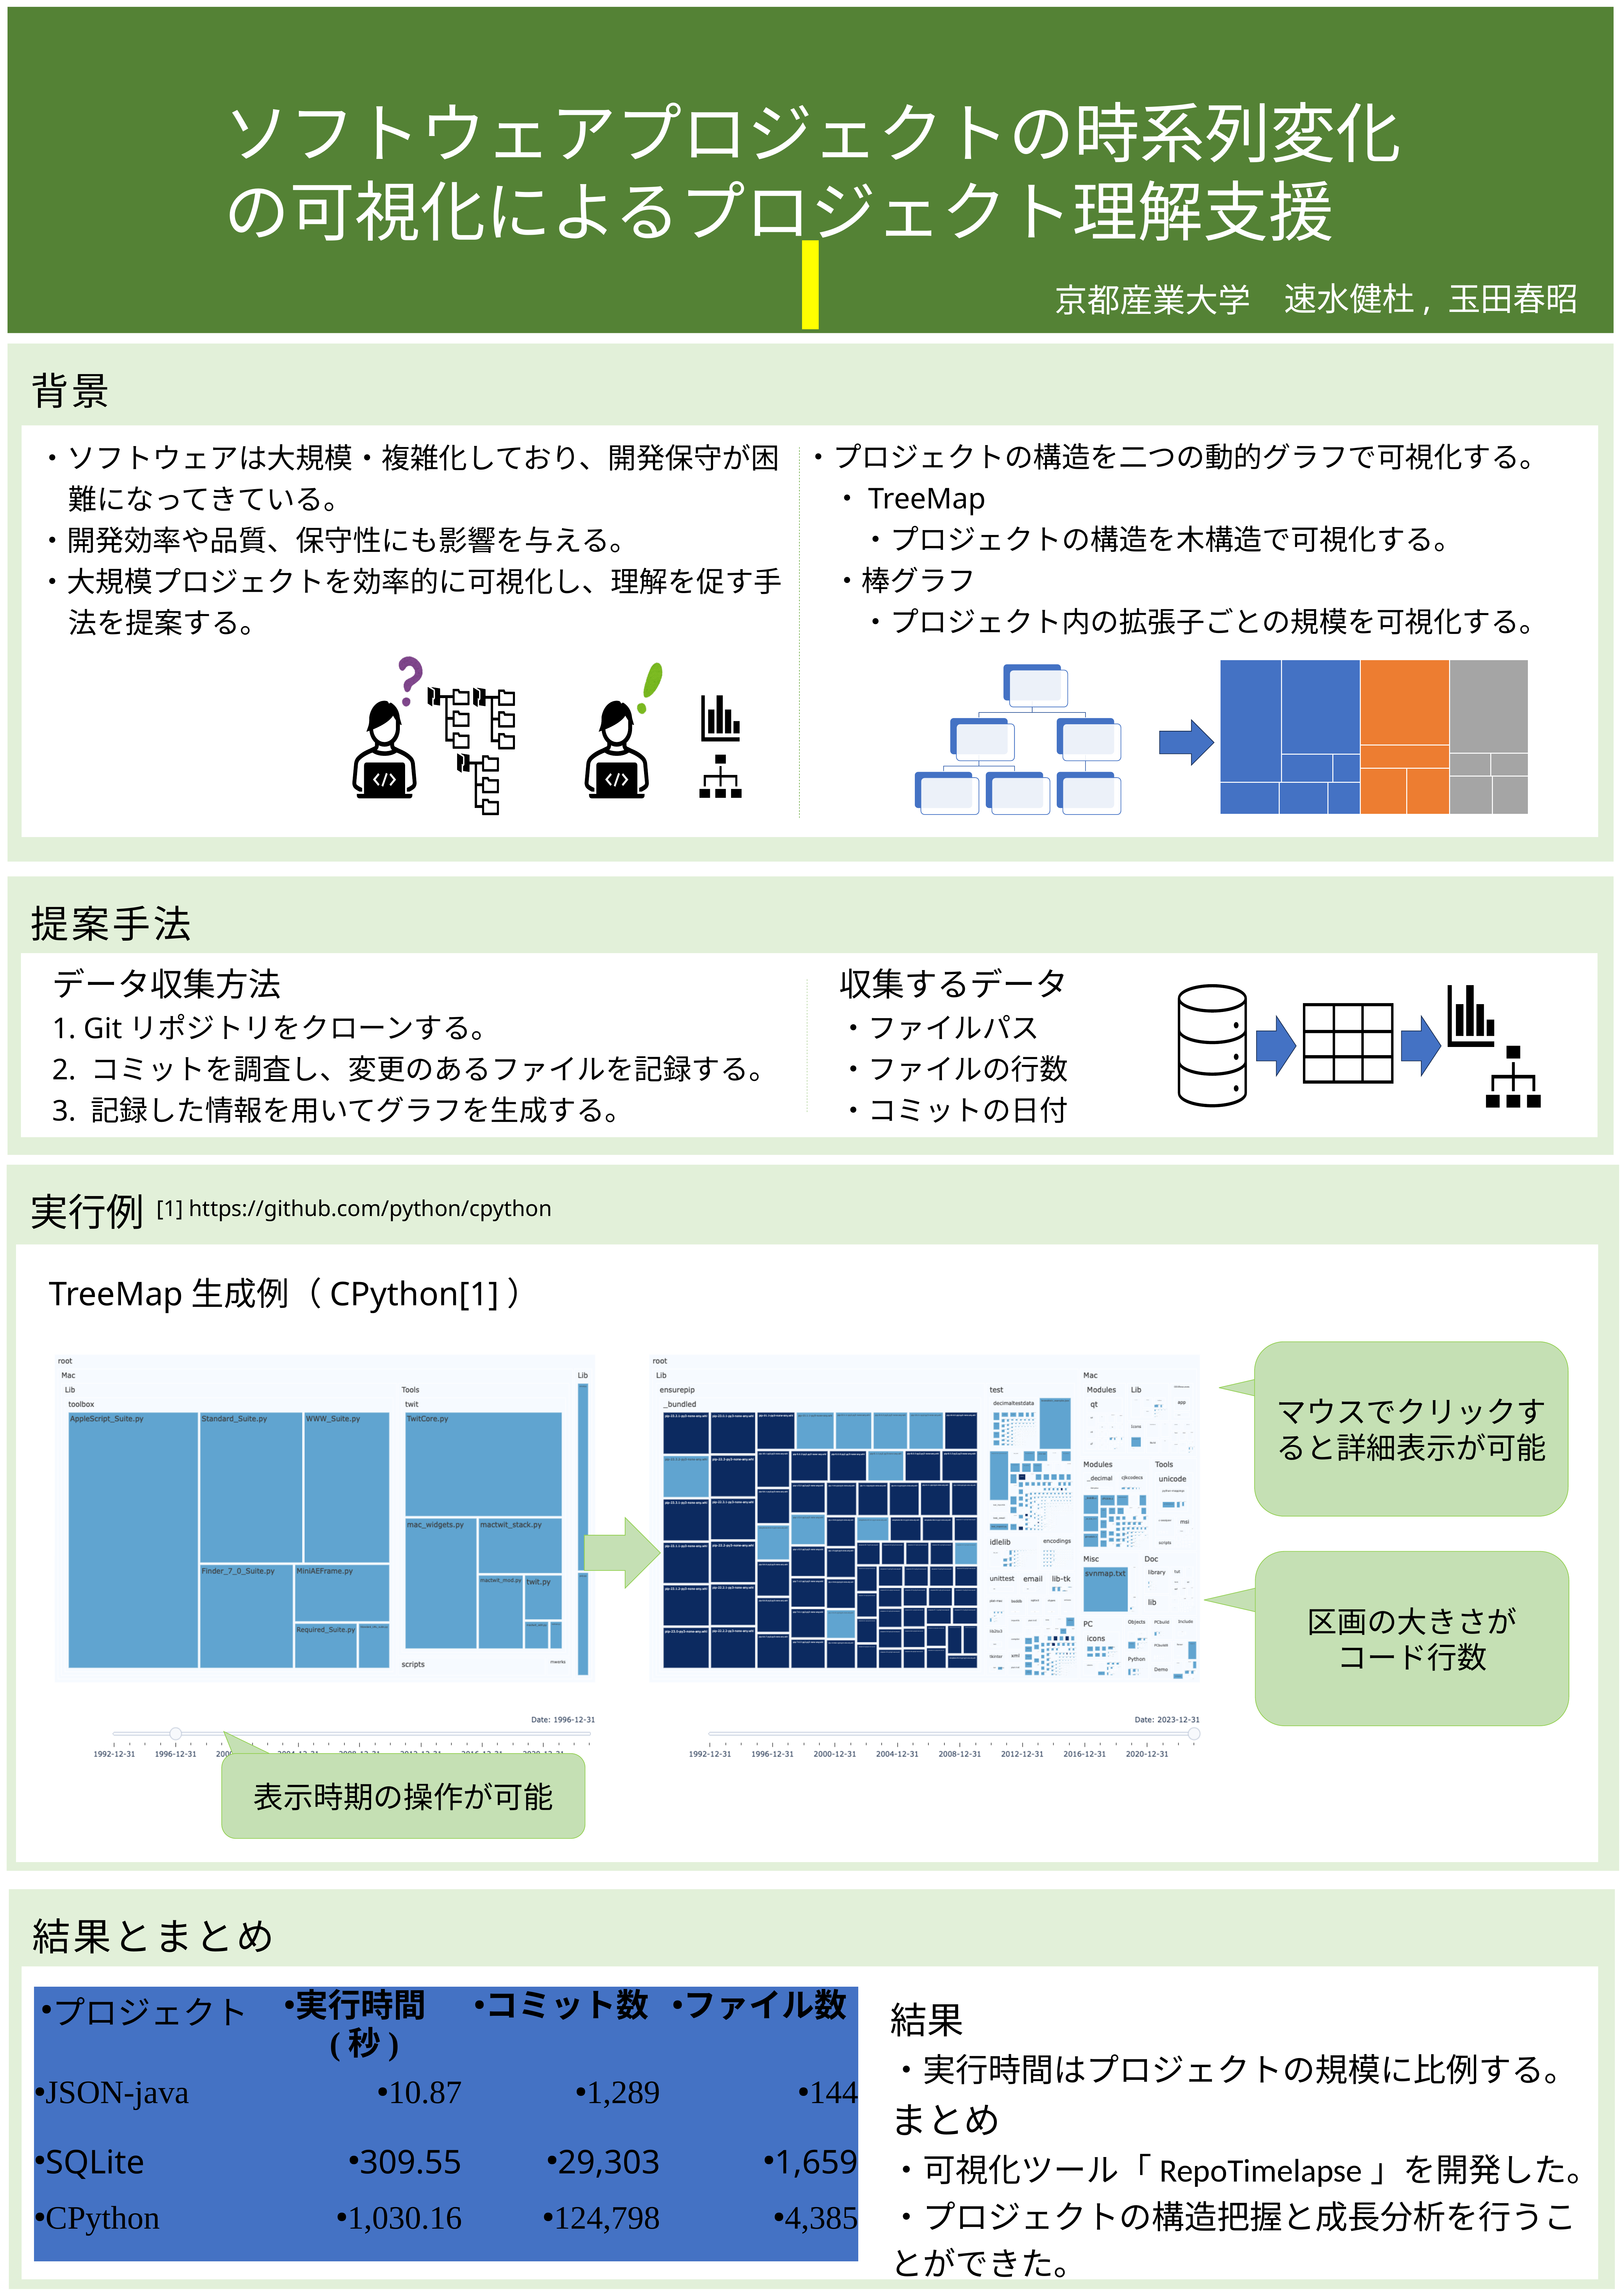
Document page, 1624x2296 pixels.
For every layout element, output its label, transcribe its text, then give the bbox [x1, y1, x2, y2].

table_header プロジェクト [34, 1987, 255, 2074]
picture [1438, 972, 1547, 1121]
table_cell JSON-java [34, 2074, 255, 2138]
text_box 背景 [8, 343, 1614, 862]
picture [693, 685, 748, 807]
table_header コミット数 [462, 1987, 660, 2074]
text_box [16, 1244, 1598, 1862]
text_box 結果とまとめ [9, 1889, 1615, 2289]
text_box 速水健杜, 玉田春昭 [1279, 276, 1576, 320]
table_cell 4,385 [660, 2200, 858, 2261]
text_box 京都産業大学 [1050, 277, 1258, 322]
text_box マウスでクリックすると詳細表示が可能 [1255, 1342, 1568, 1516]
table_cell 10.87 [255, 2074, 462, 2138]
text_box 区画の大きさが コード行数 [1255, 1551, 1569, 1726]
text_box [22, 425, 1598, 837]
text_box [21, 953, 1598, 1137]
text_box [8, 7, 1614, 333]
picture [639, 1343, 1209, 1760]
table_cell 1,030.16 [255, 2200, 462, 2261]
table_cell 1,659 [660, 2138, 858, 2200]
table_header 実行時間(秒) [255, 1987, 462, 2074]
table_cell SQLite [34, 2138, 255, 2200]
picture [571, 659, 671, 801]
table_header ファイル数 [660, 1987, 858, 2074]
text_box 表示時期の操作が可能 [222, 1753, 585, 1839]
text_box ・ソフトウェアは大規模・複雑化しており、開発保守が困難になってきている。 ・開発効率や品質、保守性にも影響を与える。 ・大規模プロジェクトを効率的に可視化し、理解を促す手法を提案する。 [33, 430, 803, 642]
table_cell 124,798 [462, 2200, 660, 2261]
text_box [1] https://github.com/python/cpython [151, 1187, 782, 1222]
text_box 実行例 [7, 1165, 1619, 1871]
picture [1157, 968, 1270, 1121]
text_box TreeMap生成例（CPython[1]） [44, 1262, 799, 1313]
text_box ・プロジェクトの構造を二つの動的グラフで可視化する。 ・TreeMap ・プロジェクトの構造を木構造で可視化する。 ・棒グラフ ・プロジェクト内の拡張子ごとの規模を可視化する。 [799, 429, 1569, 641]
table_cell 29,303 [462, 2138, 660, 2200]
table_cell CPython [34, 2200, 255, 2261]
text_box データ収集方法 1. Gitリポジトリをクローンする。 2. コミットを調査し、変更のあるファイルを記録する。 3. 記録した情報を用いてグラフを生成する。 [47, 953, 800, 1129]
table_cell 309.55 [255, 2138, 462, 2200]
table_cell 1,289 [462, 2074, 660, 2138]
text_box 結果 ・実行時間はプロジェクトの規模に比例する。 まとめ ・可視化ツール「RepoTimelapse」を開発した。 ・プロジェクトの構造把握と成長分析を行うことができた。 [885, 1985, 1597, 2296]
picture [473, 688, 515, 749]
picture [1216, 656, 1532, 818]
text_box 提案手法 [8, 876, 1614, 1155]
text_box ソフトウェアプロジェクトの時系列変化の可視化によるプロジェクト理解支援 [219, 89, 1447, 253]
table_cell 144 [660, 2074, 858, 2138]
picture [457, 753, 499, 815]
picture [1290, 968, 1406, 1121]
picture [338, 652, 470, 801]
picture [44, 1343, 604, 1760]
text_box 収集するデータ ・ファイルパス ・ファイルの行数 ・コミットの日付 [834, 953, 1157, 1129]
text_box [22, 1966, 1598, 2279]
